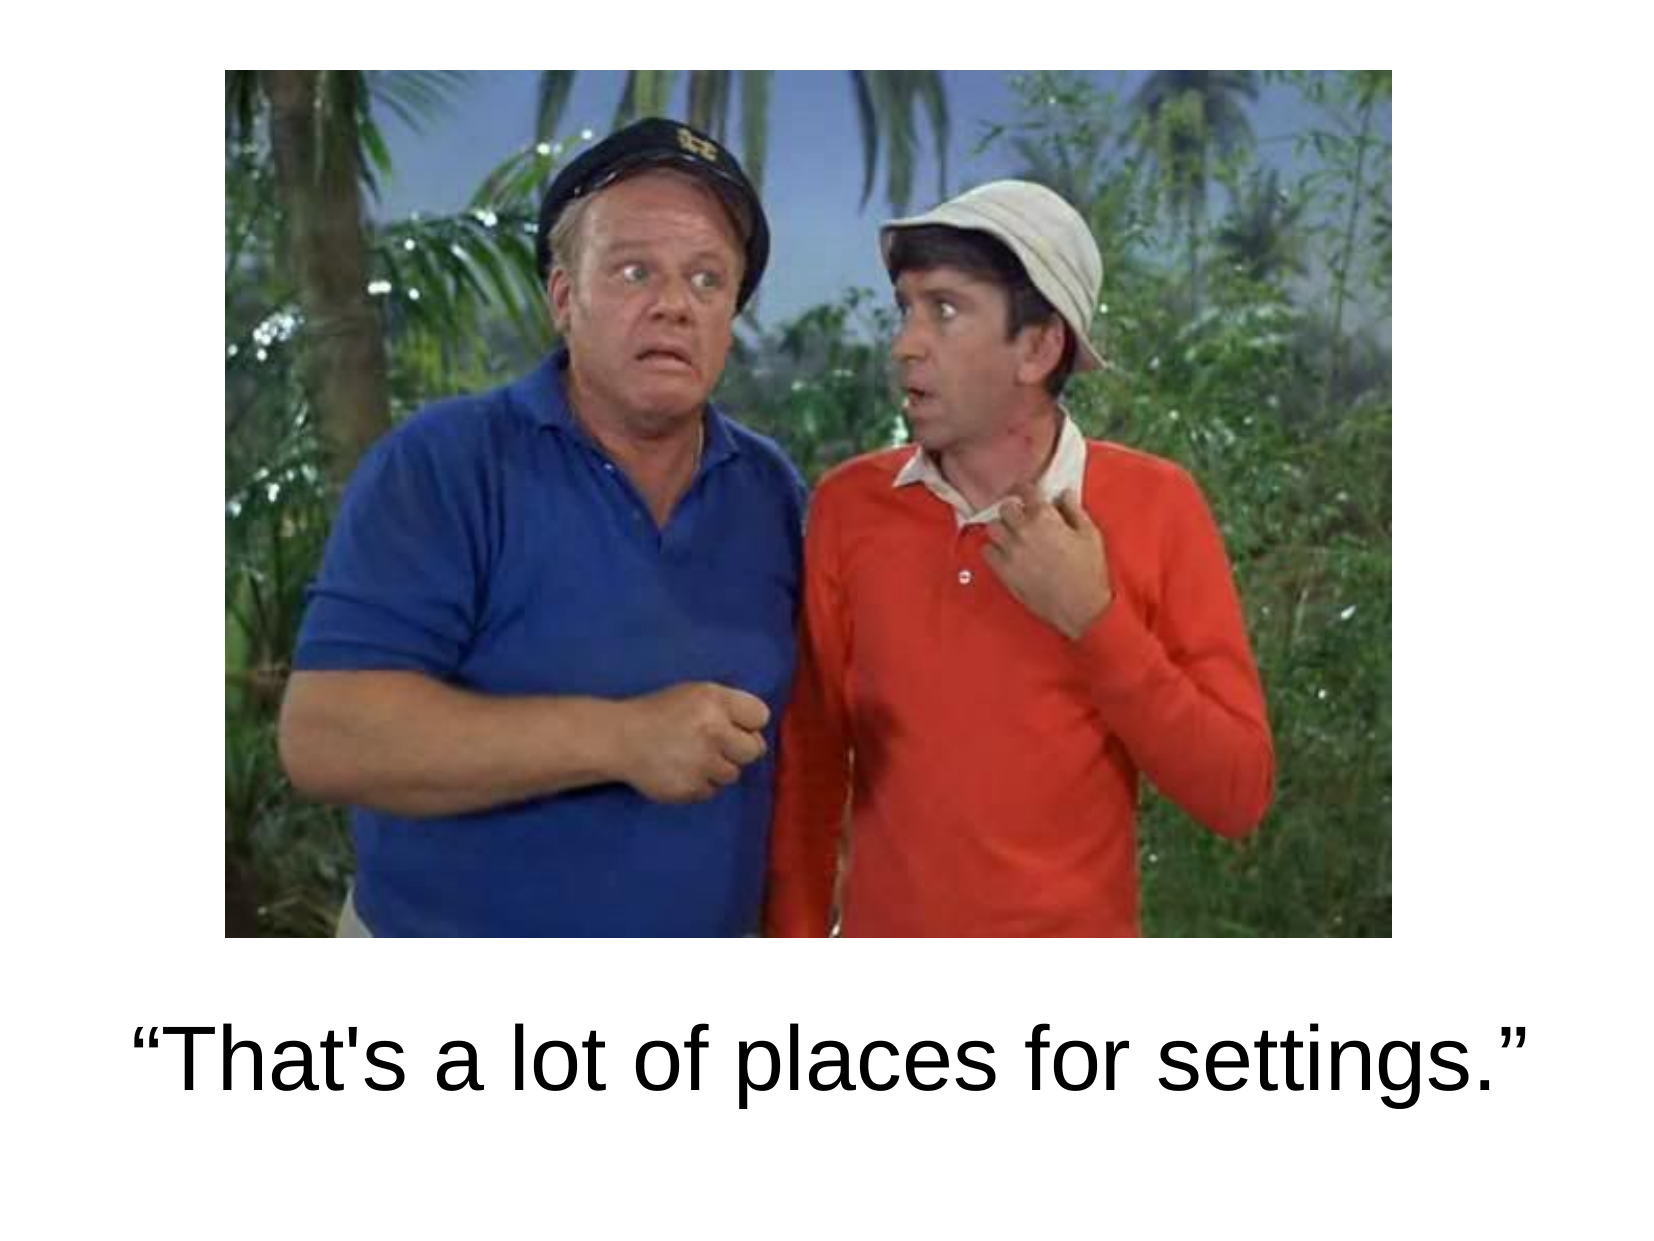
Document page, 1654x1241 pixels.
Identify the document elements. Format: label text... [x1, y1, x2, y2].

picture [225, 70, 1392, 938]
title “That's a lot of places for settings.” [86, 955, 1576, 1163]
